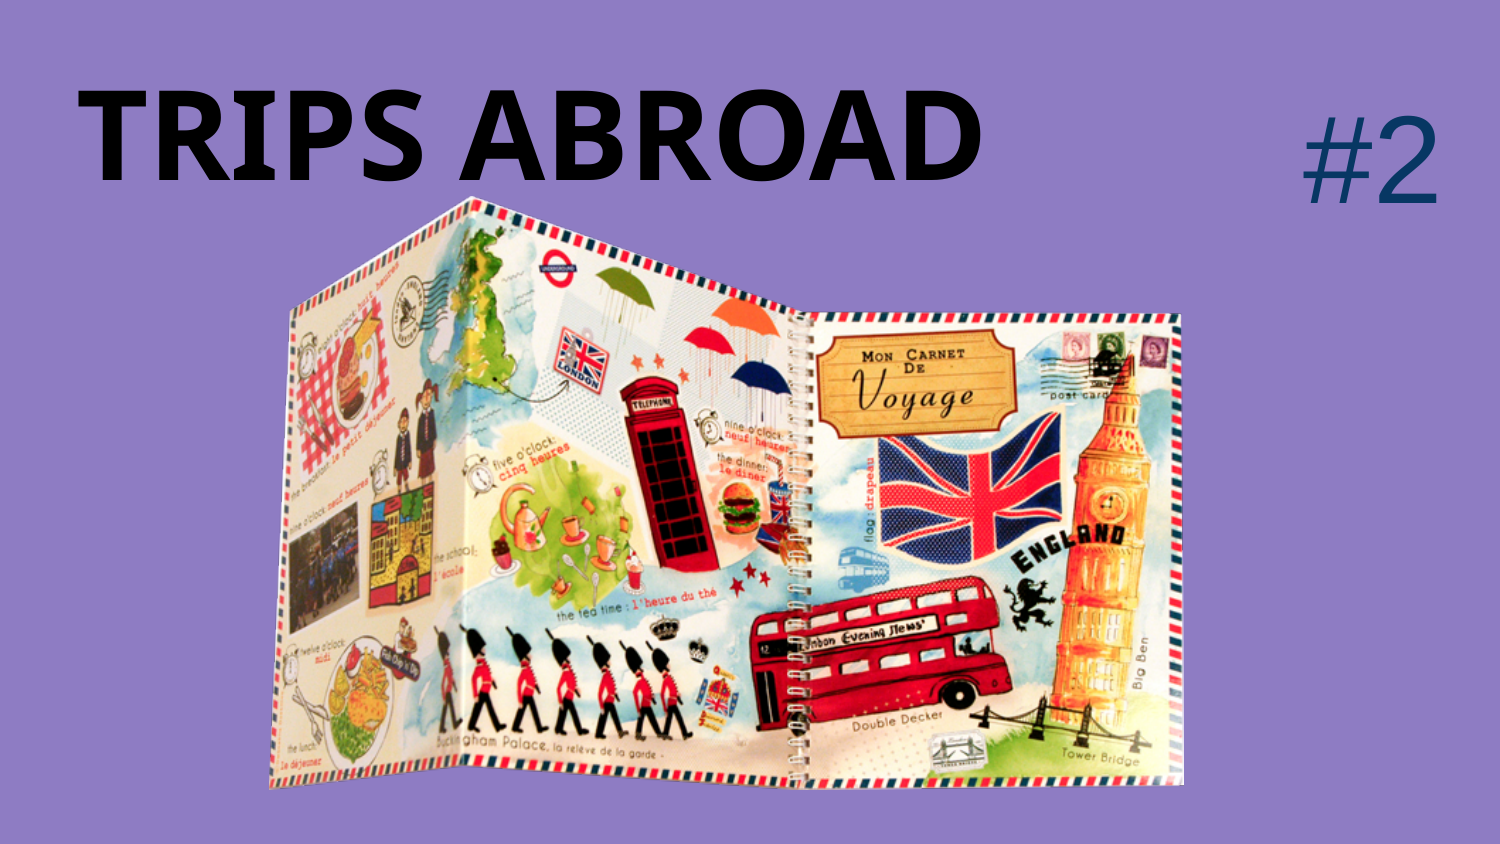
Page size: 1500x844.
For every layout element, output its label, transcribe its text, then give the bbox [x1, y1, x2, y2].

picture [269, 196, 1184, 790]
list #2 [1288, 63, 1487, 286]
title TRIPS ABROAD [61, 40, 1045, 135]
